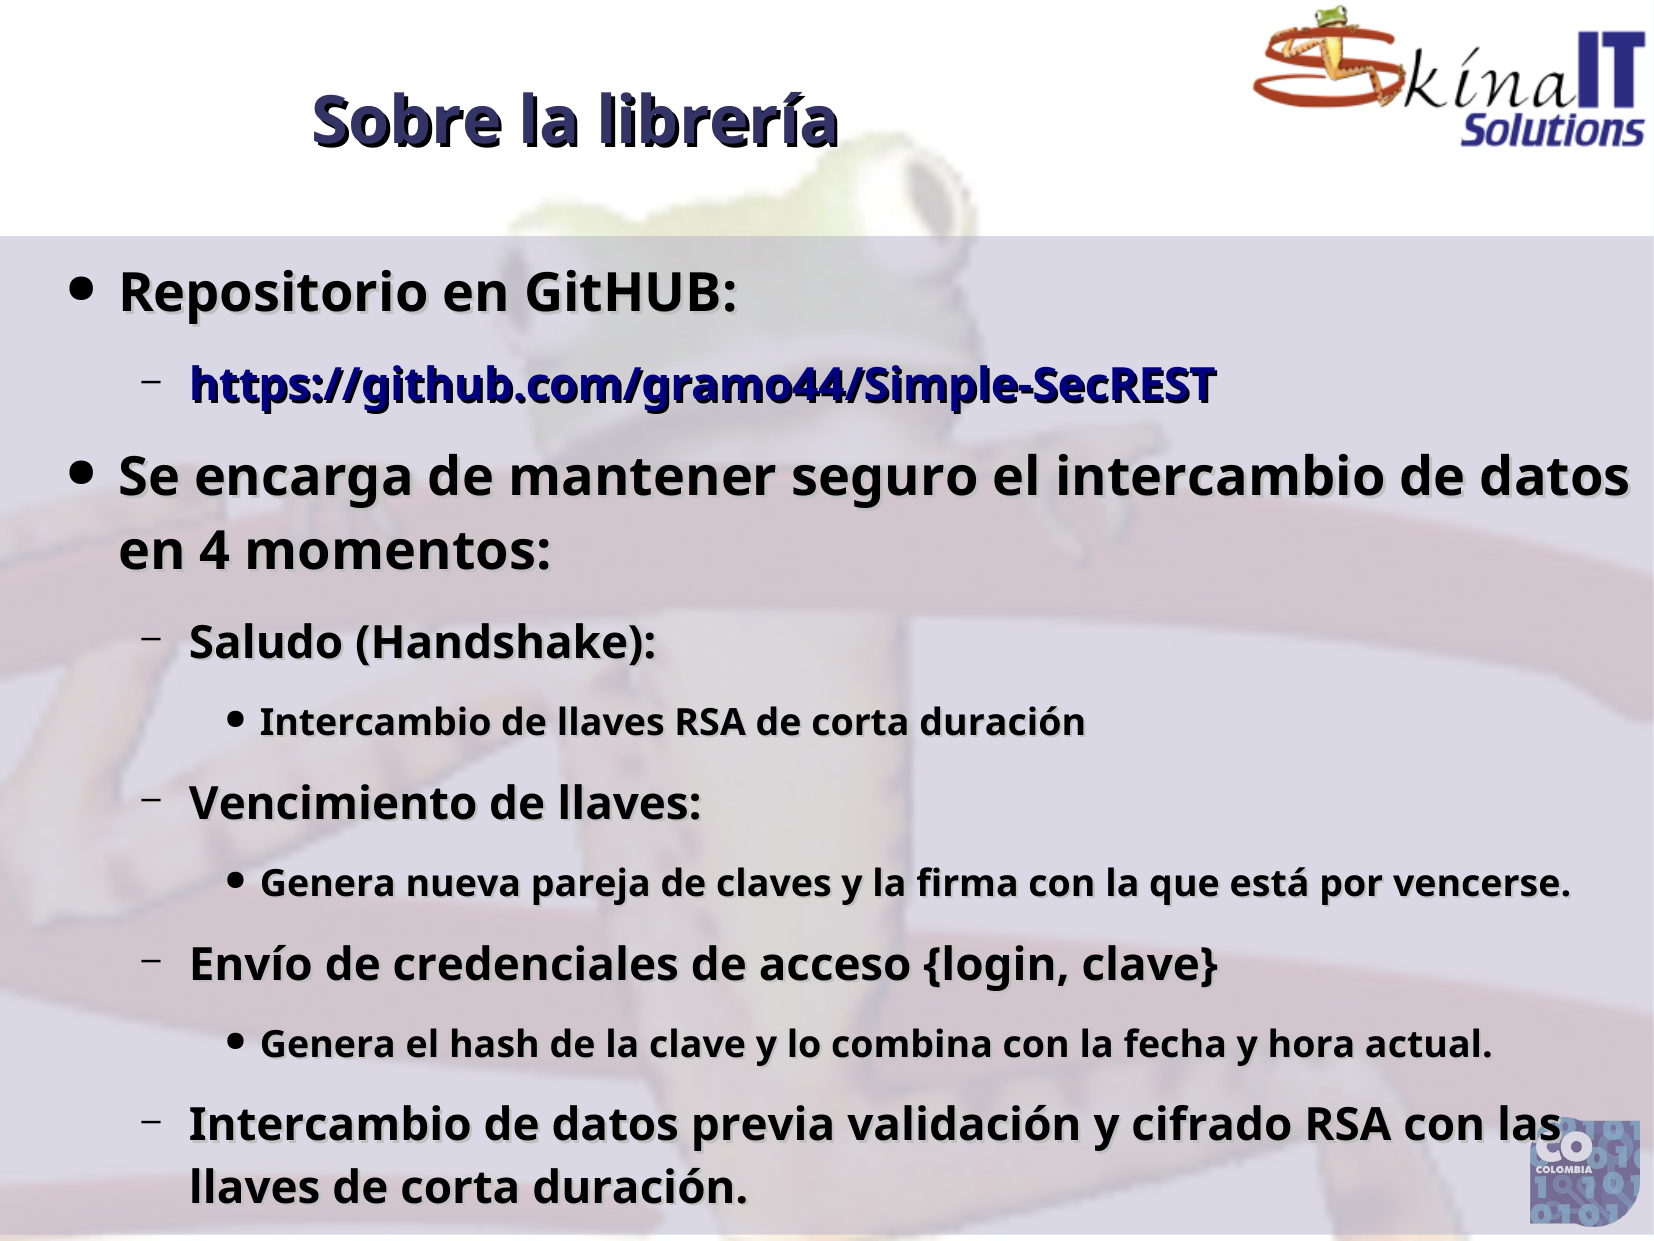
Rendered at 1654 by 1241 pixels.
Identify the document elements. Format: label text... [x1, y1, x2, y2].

picture [1152, 0, 1654, 236]
list Repositorio en GitHUB: https://github.com/gramo44/Simple-SecREST Se encarga de mantener seguro el intercambio de datos en 4 momentos: Saludo (Handshake): Intercambio de llaves RSA de corta duración Vencimiento de llaves: Genera nueva pareja de claves y la firma con la que está por vencerse. Envío de credenciales de acceso {login, clave} Genera el hash de la clave y lo combina con la fecha y hora actual. Intercambio de datos previa validación y cifrado RSA con las llaves de corta duración. [0, 236, 1654, 1124]
picture [0, 1235, 1654, 1241]
title Sobre la librería [0, 0, 1152, 236]
